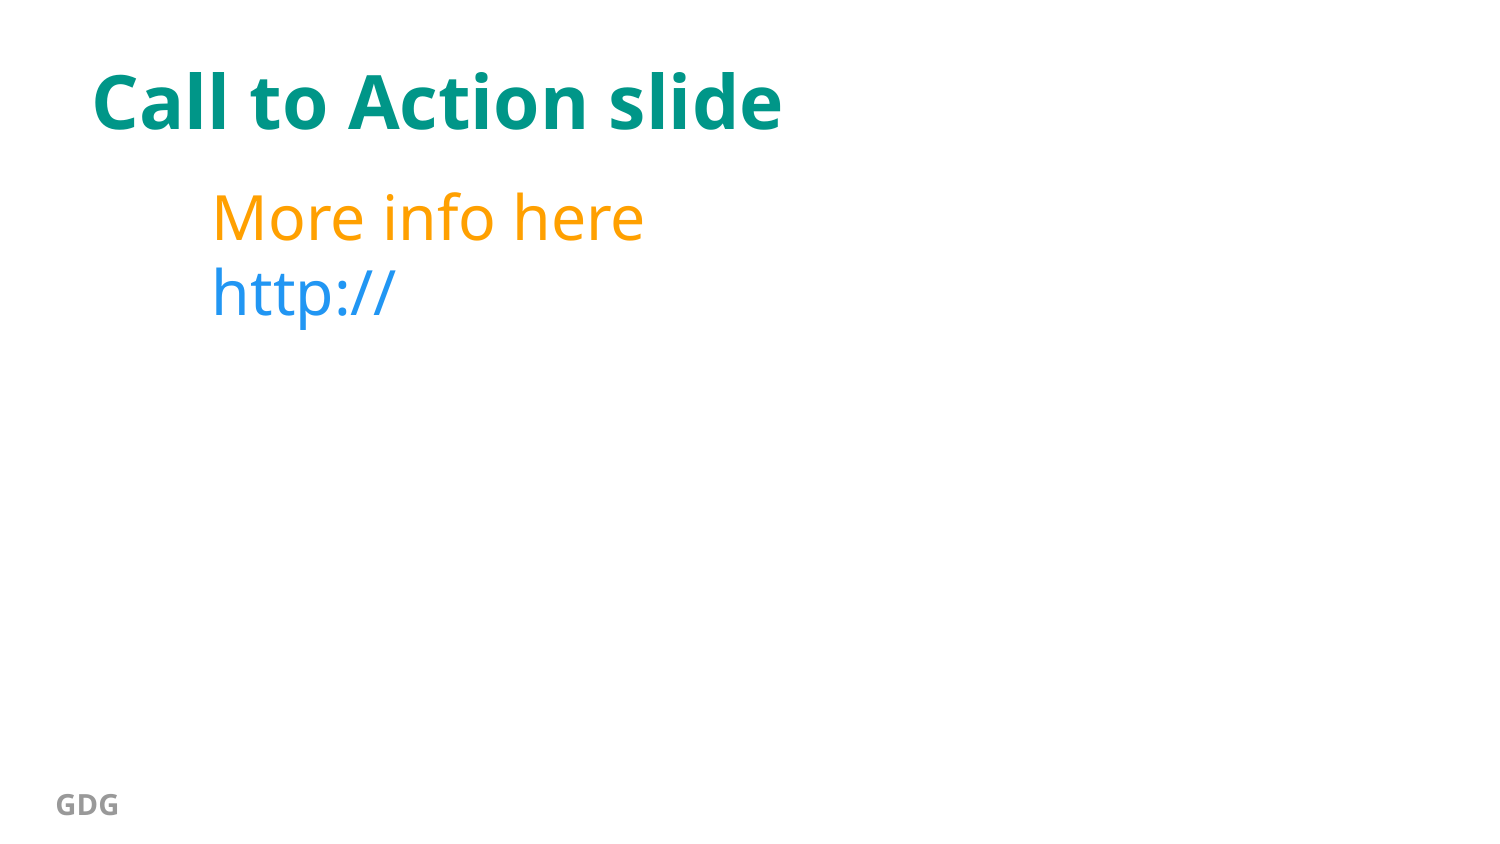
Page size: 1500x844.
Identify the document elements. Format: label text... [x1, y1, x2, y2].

list More info here http:// [196, 162, 1308, 777]
title Call to Action slide [76, 17, 1391, 160]
